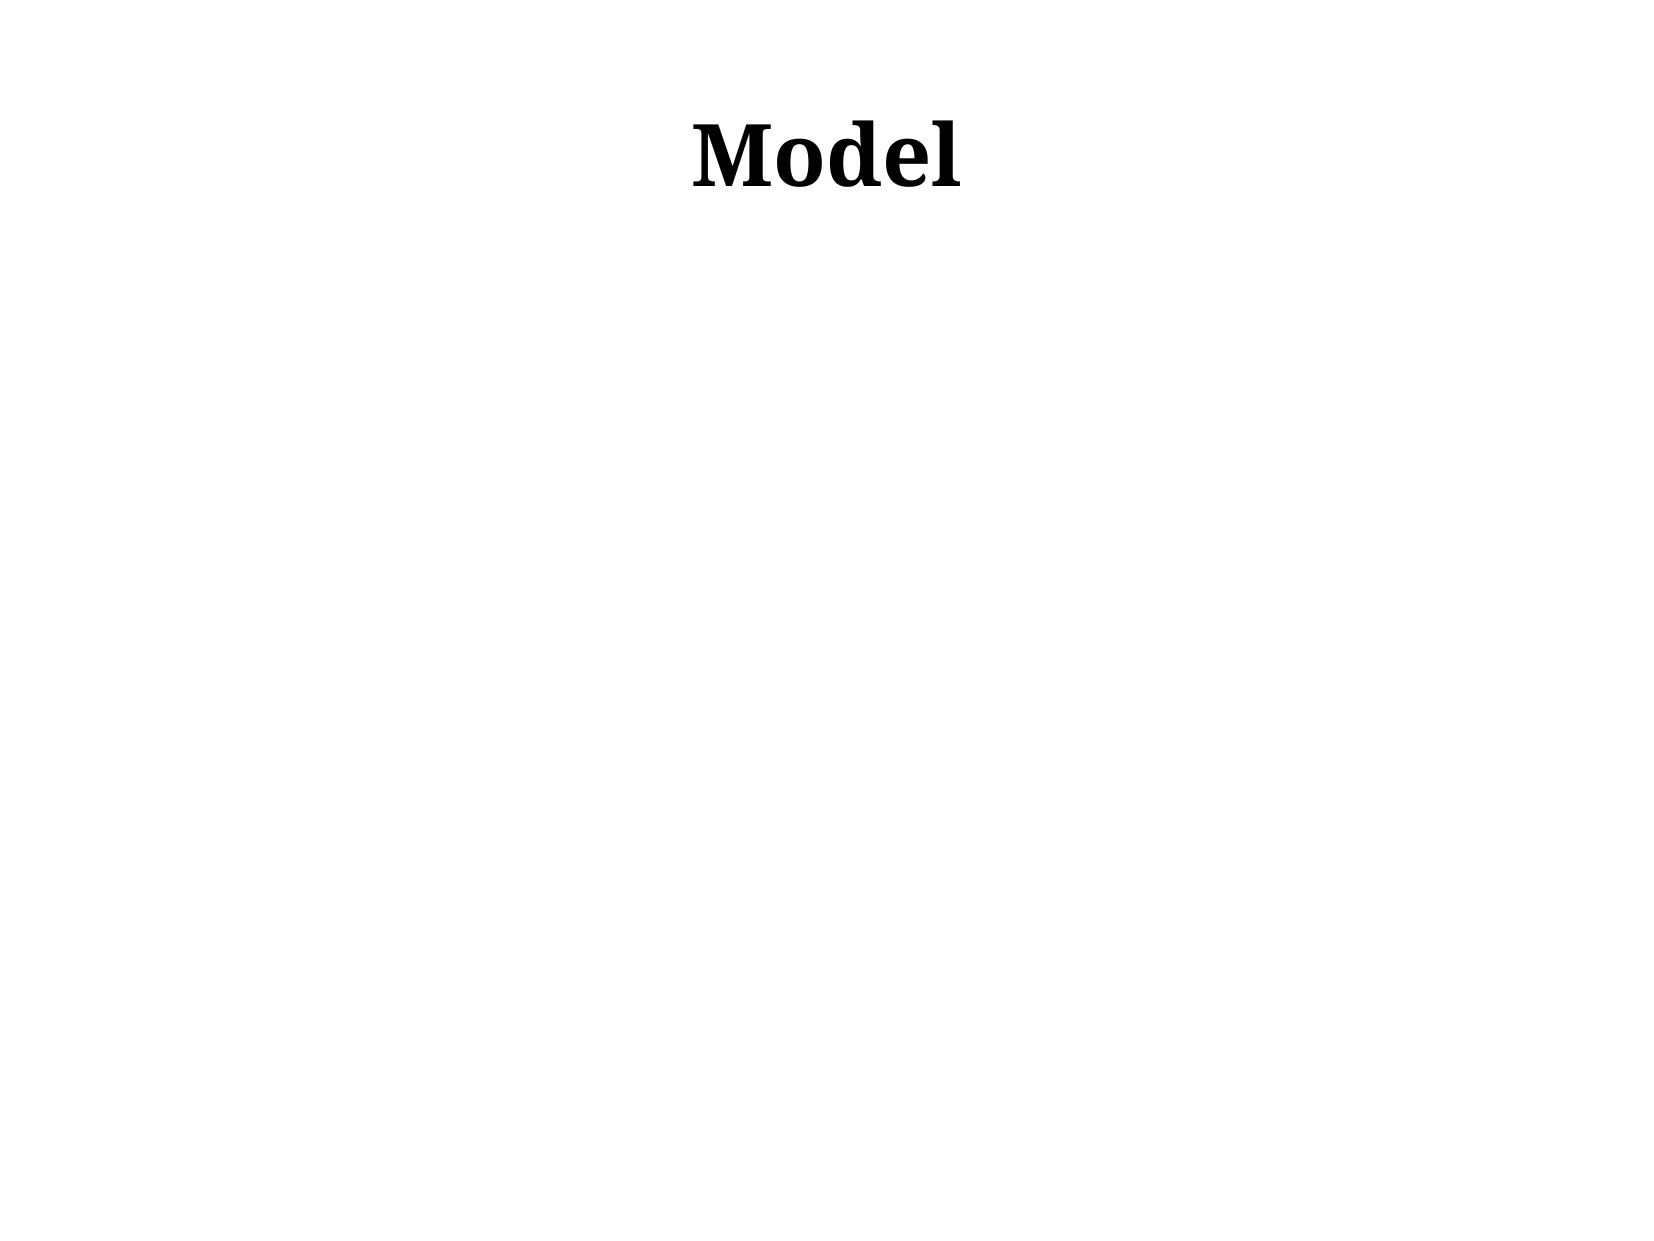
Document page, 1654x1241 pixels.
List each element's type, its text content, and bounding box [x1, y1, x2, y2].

title Model [82, 49, 1571, 257]
